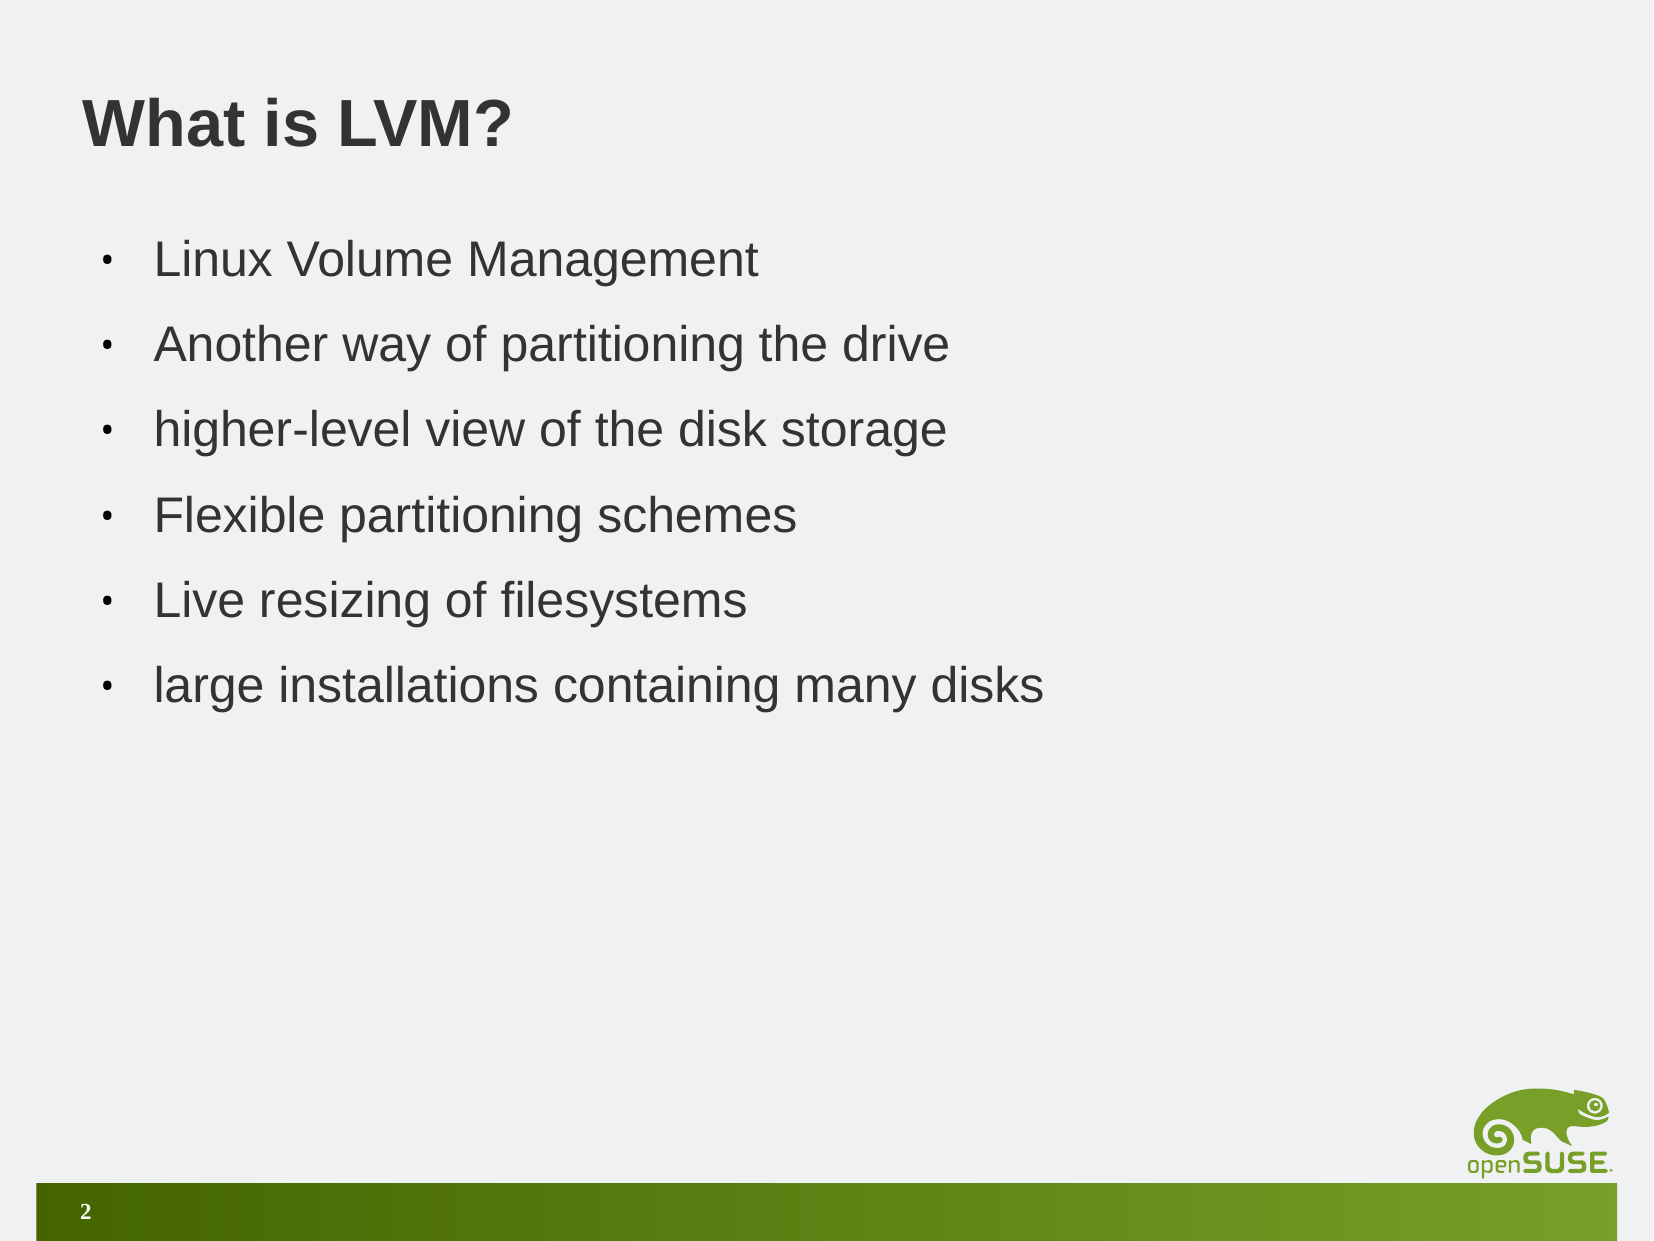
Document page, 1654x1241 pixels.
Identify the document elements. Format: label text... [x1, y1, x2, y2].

title What is LVM? [82, 49, 1571, 198]
list Linux Volume Management Another way of partitioning the drive higher-level view of the disk storage Flexible partitioning schemes Live resizing of filesystems large installations containing many disks [82, 231, 1571, 1050]
picture [0, 0, 1654, 1241]
